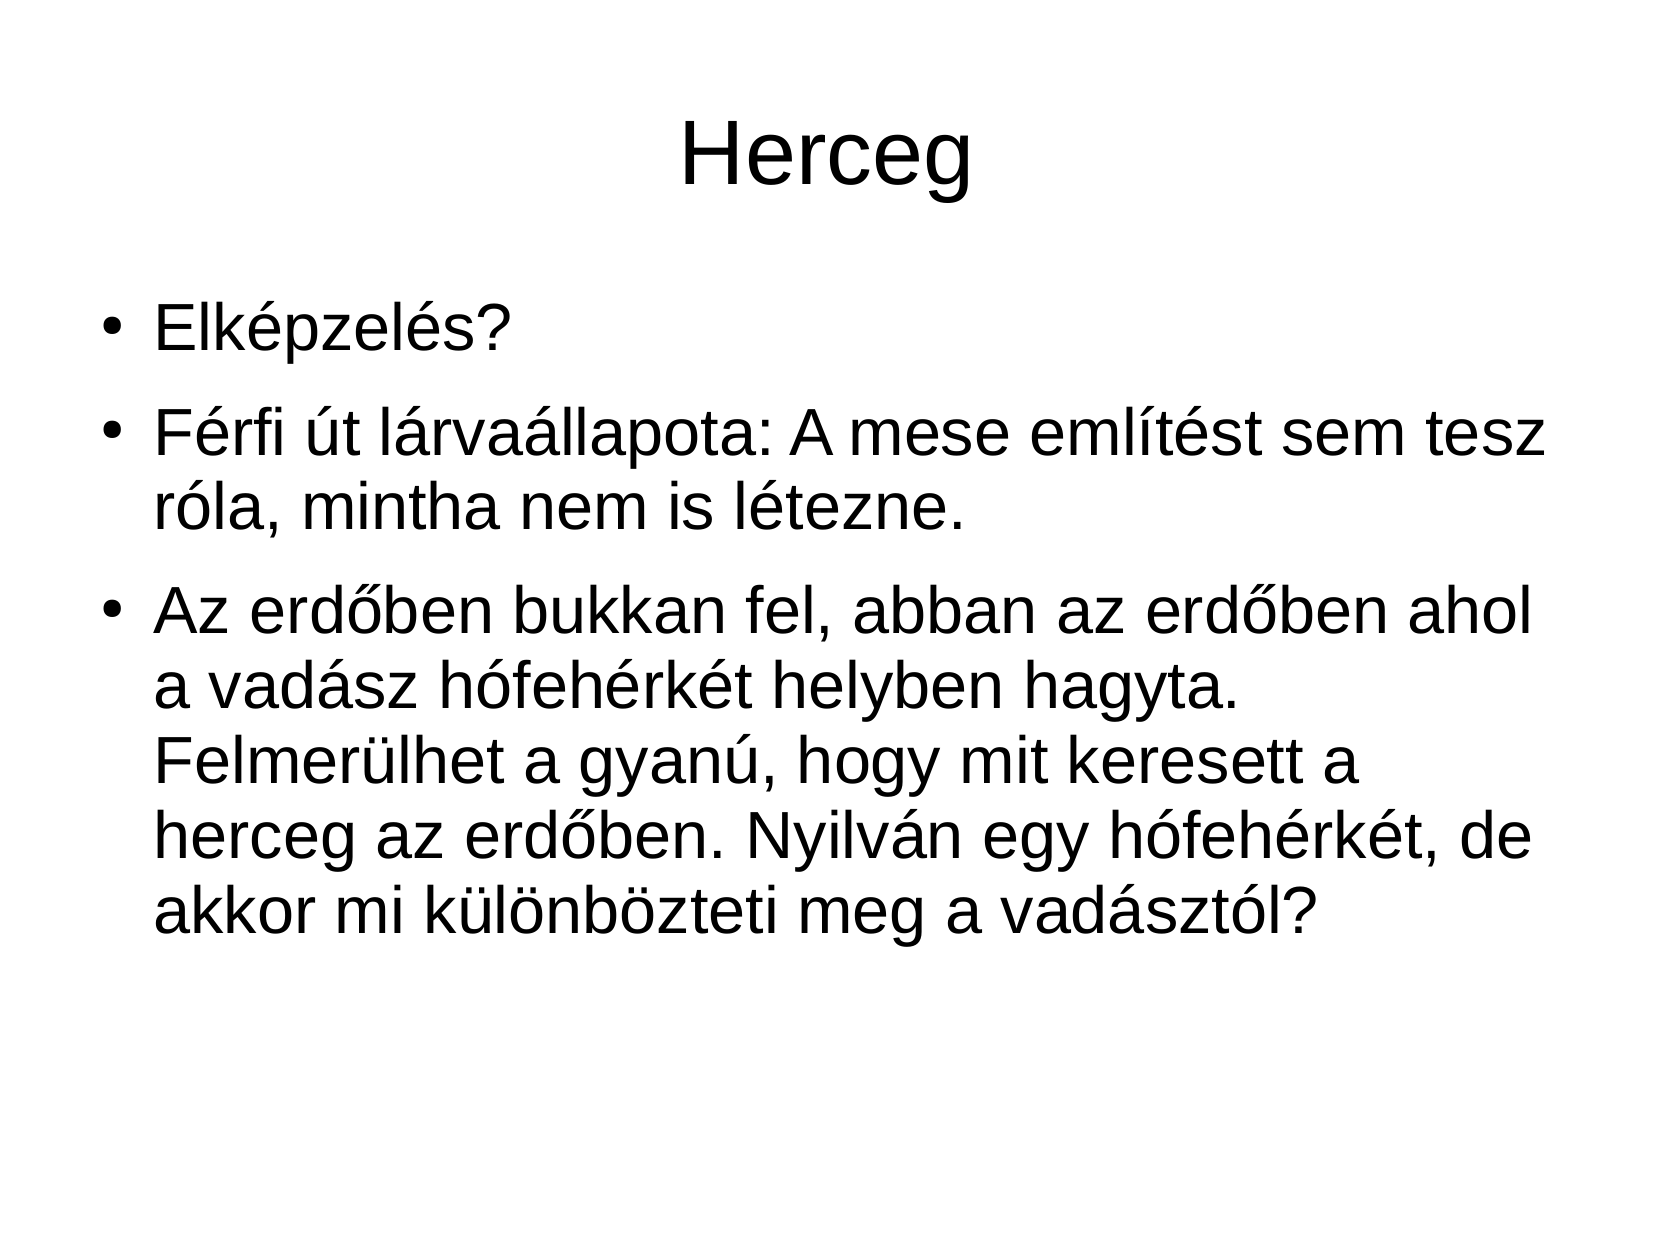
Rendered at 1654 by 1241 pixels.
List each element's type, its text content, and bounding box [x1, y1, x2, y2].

title Herceg [82, 49, 1571, 257]
list Elképzelés? Férfi út lárvaállapota: A mese említést sem tesz róla, mintha nem is létezne. Az erdőben bukkan fel, abban az erdőben ahol a vadász hófehérkét helyben hagyta. Felmerülhet a gyanú, hogy mit keresett a herceg az erdőben. Nyilván egy hófehérkét, de akkor mi különbözteti meg a vadásztól? [82, 290, 1571, 1010]
